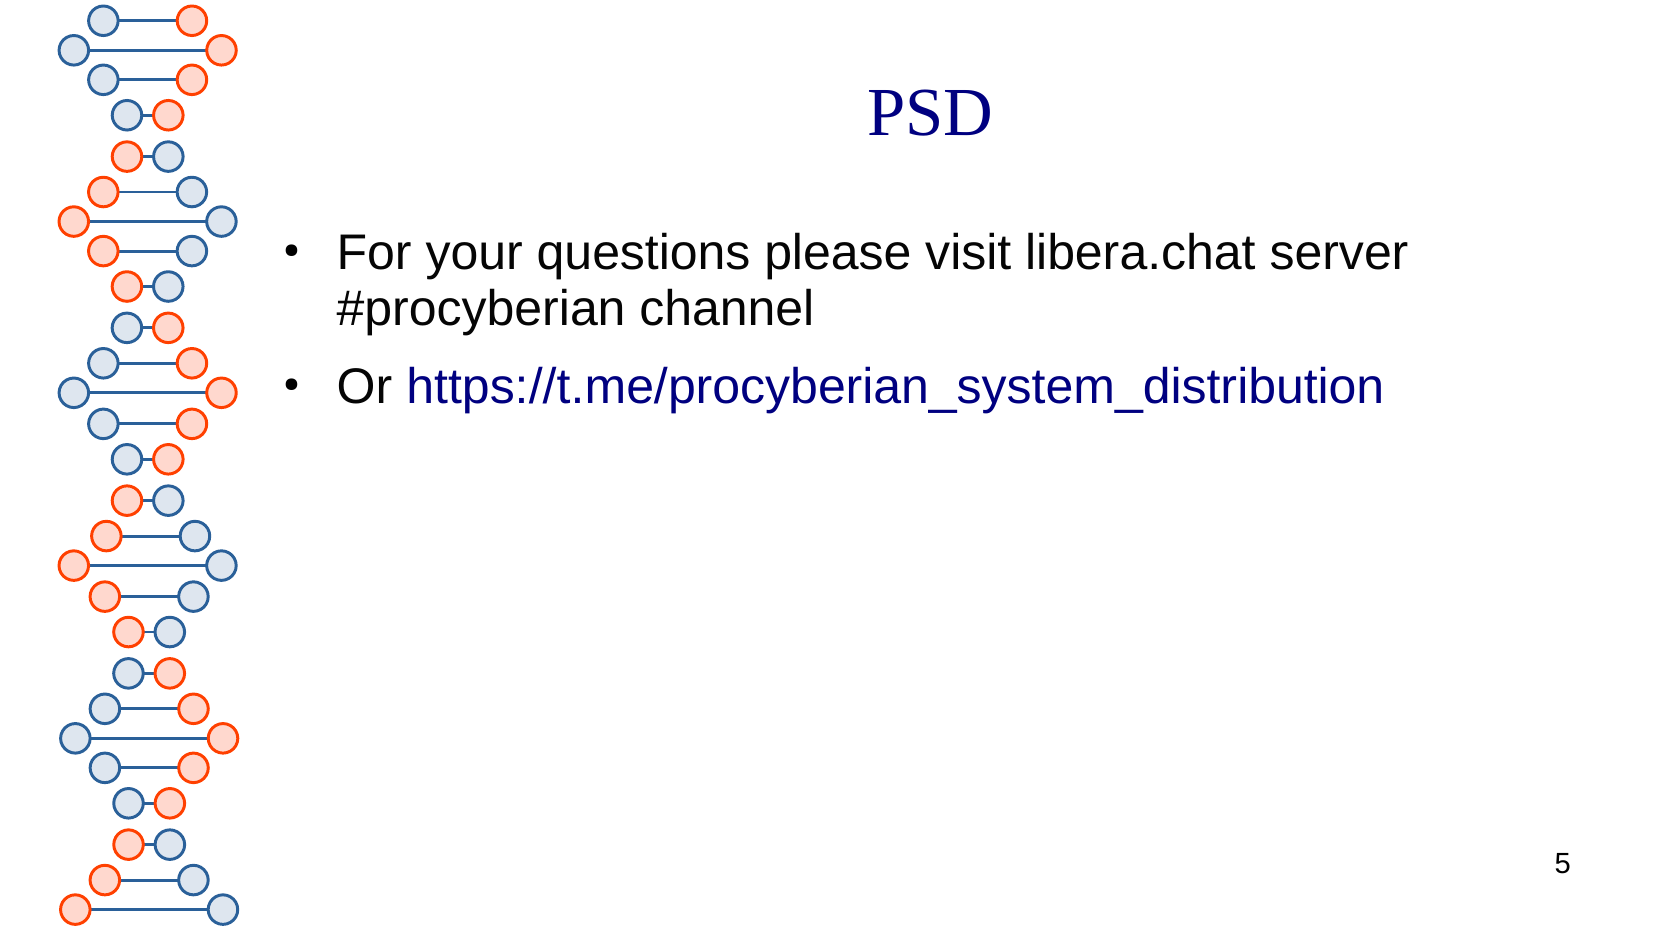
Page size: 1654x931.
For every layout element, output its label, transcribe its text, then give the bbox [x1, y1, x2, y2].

title PSD [265, 35, 1595, 189]
list For your questions please visit libera.chat server #procyberian channel Or https://t.me/procyberian_system_distribution [265, 224, 1595, 764]
